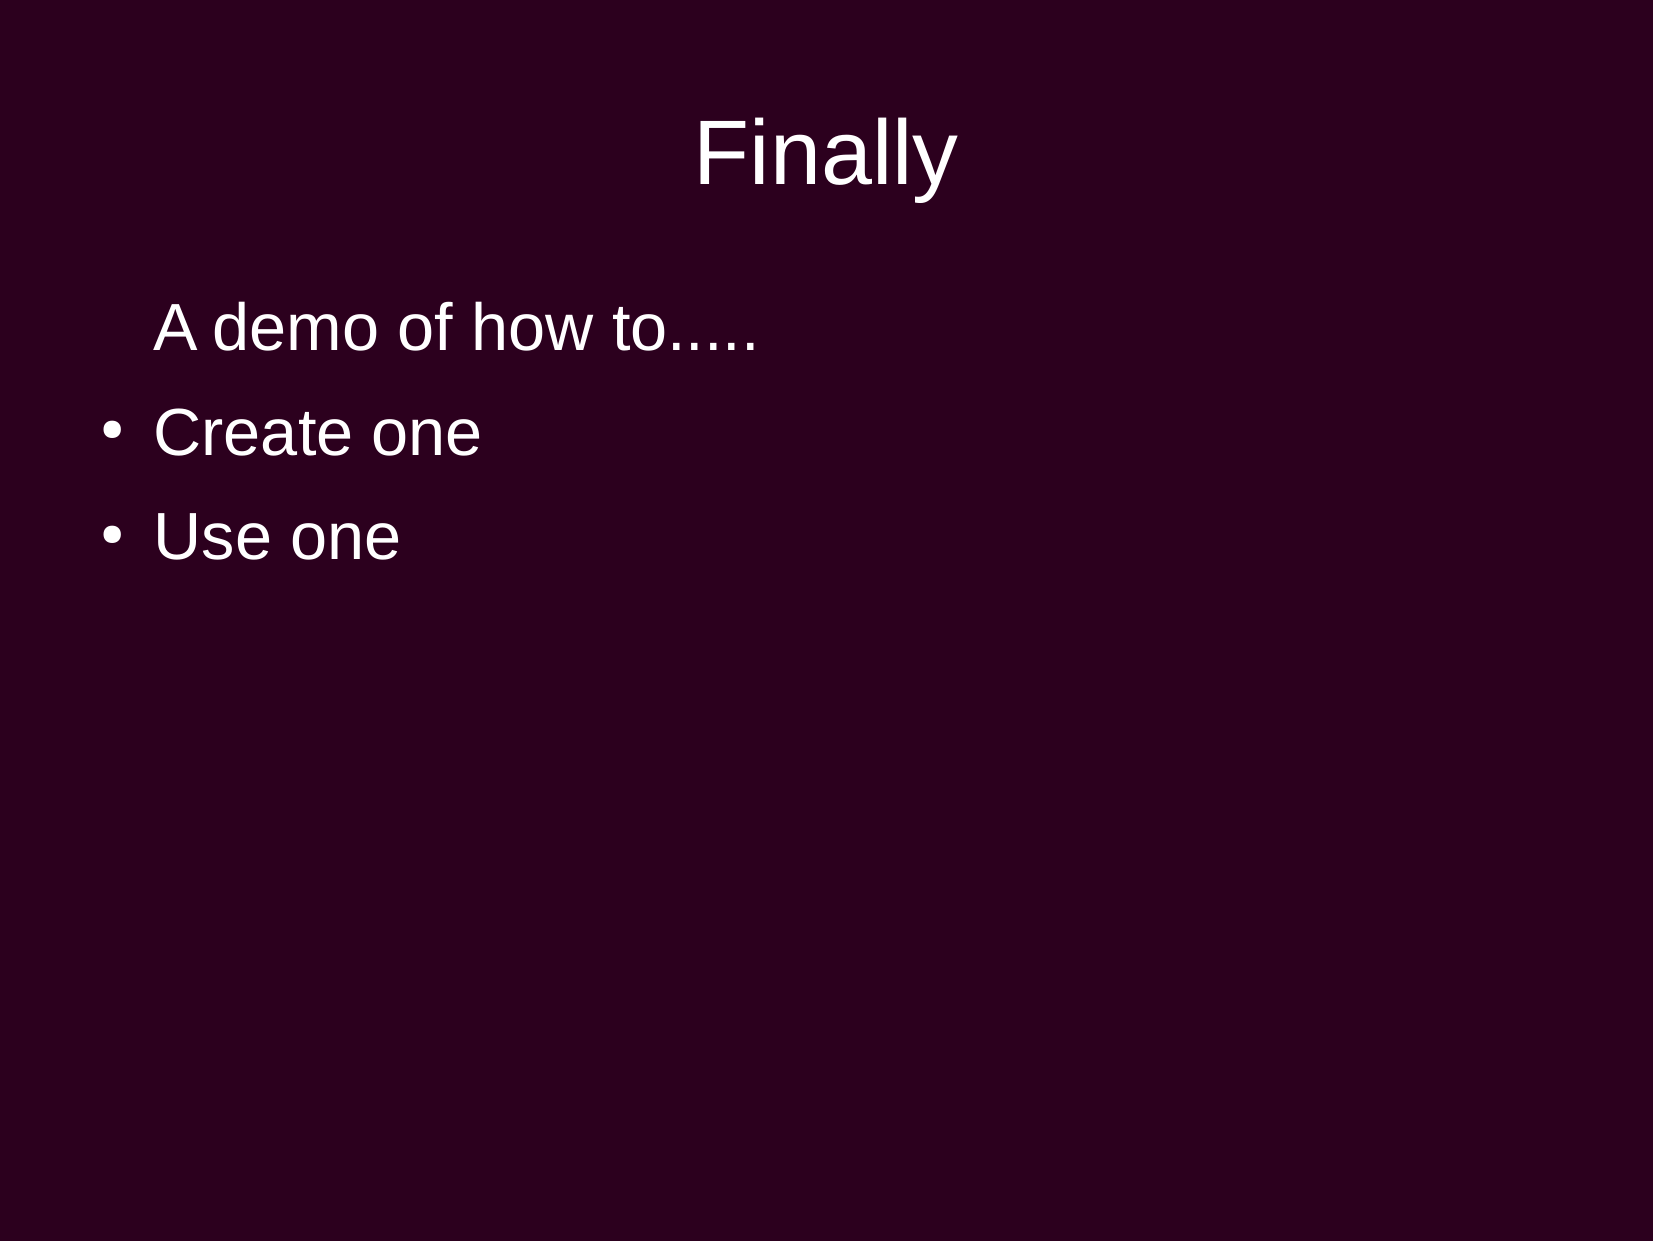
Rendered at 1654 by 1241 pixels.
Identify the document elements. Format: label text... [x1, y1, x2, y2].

title Finally [82, 49, 1571, 257]
list A demo of how to..... Create one Use one [82, 290, 1571, 1010]
